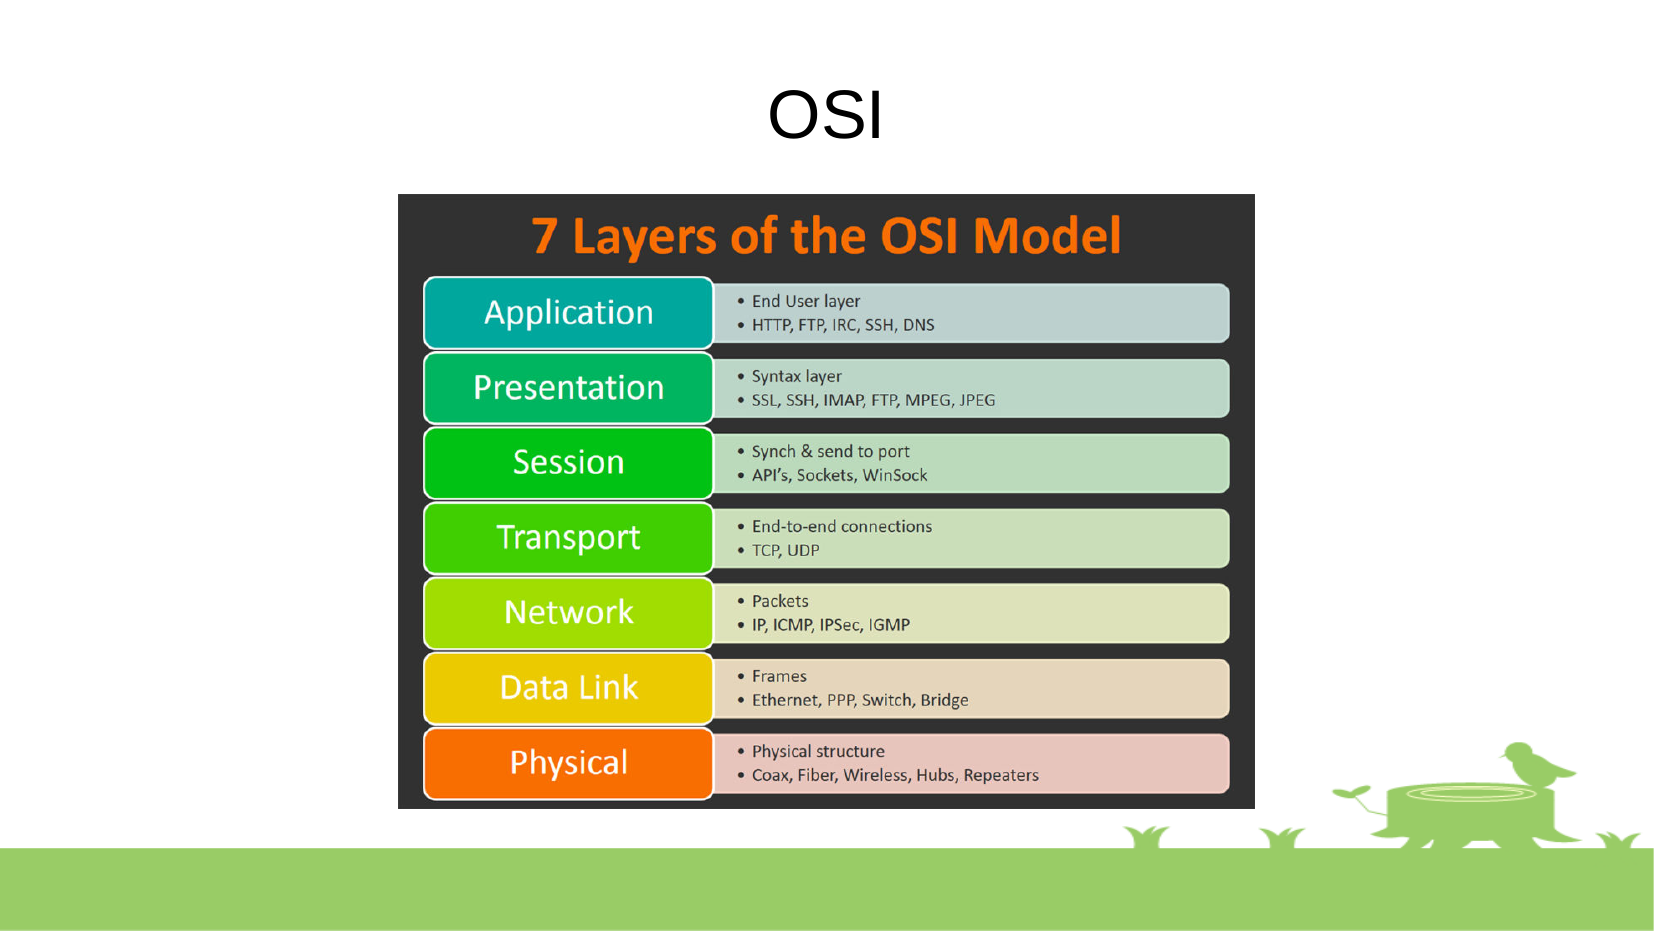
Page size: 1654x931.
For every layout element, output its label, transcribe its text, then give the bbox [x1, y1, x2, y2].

title OSI [82, 37, 1571, 193]
picture [0, 0, 1654, 931]
